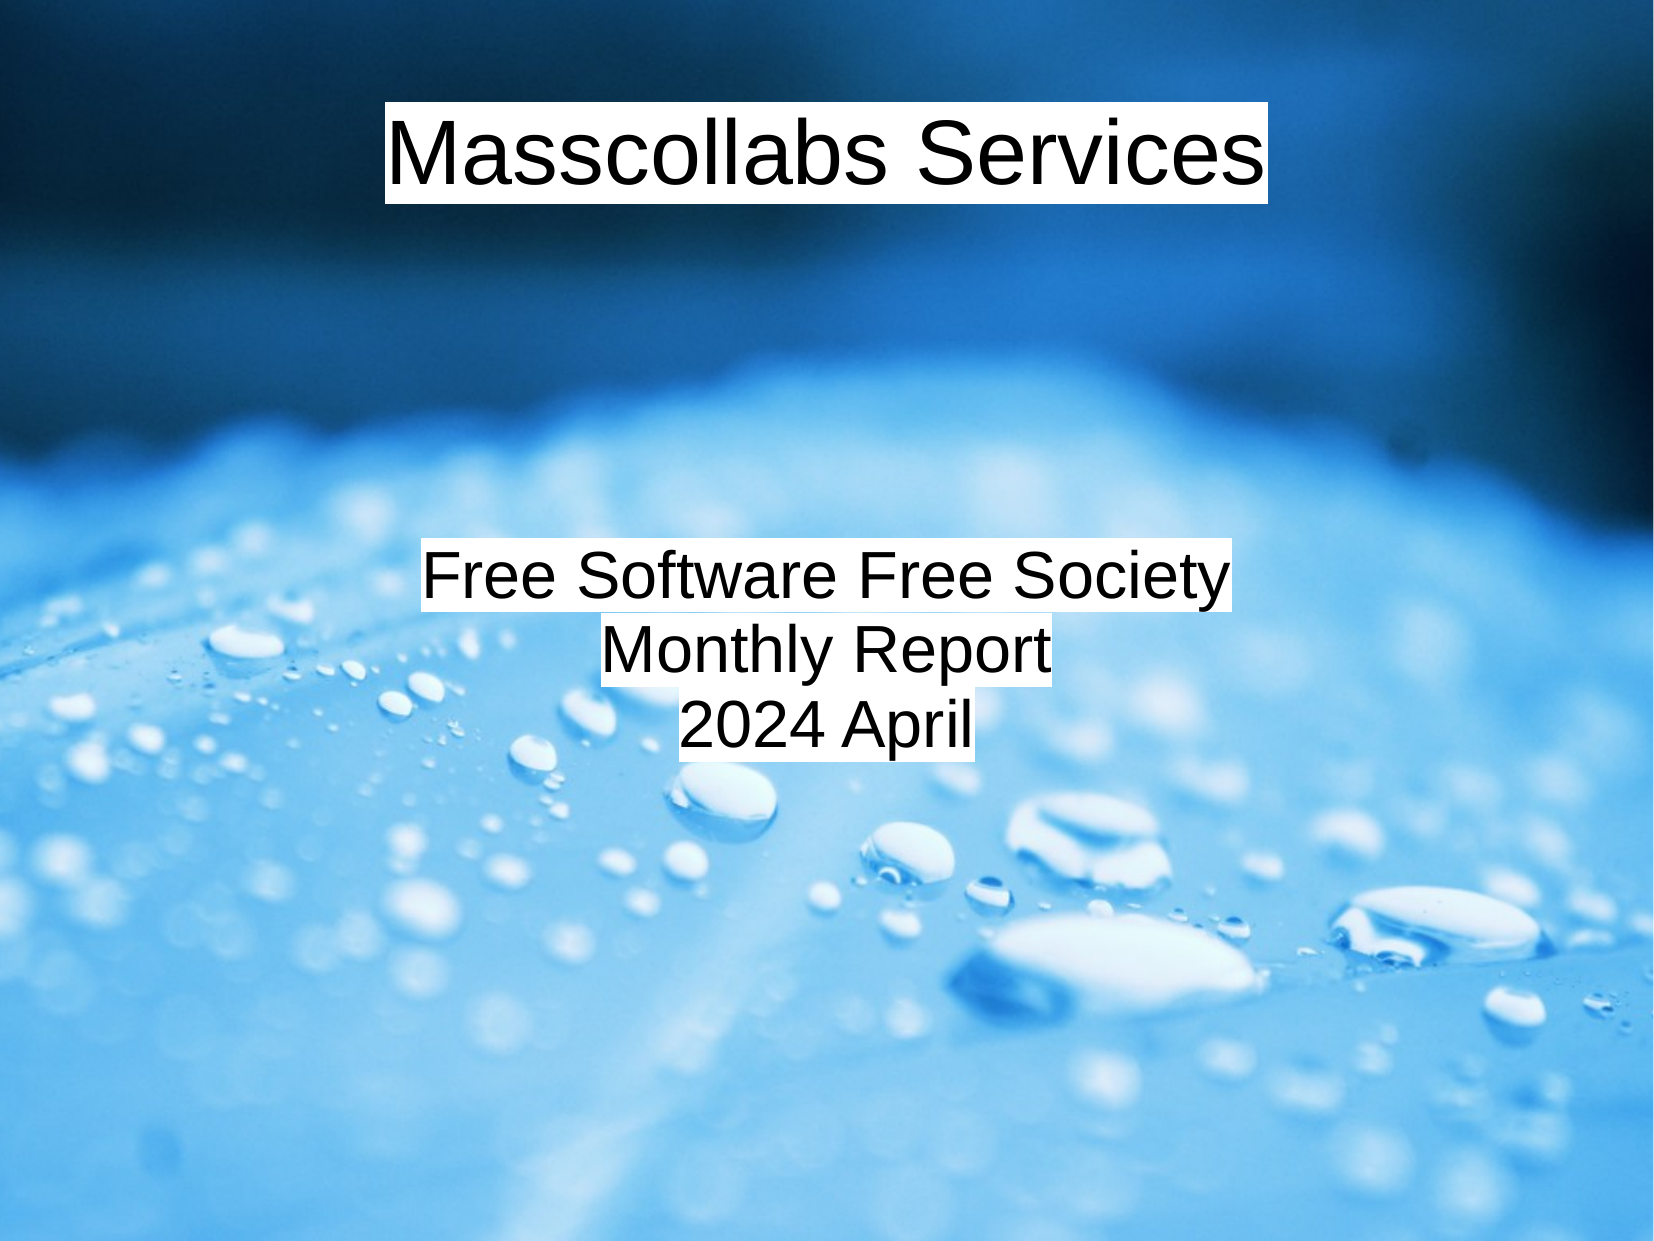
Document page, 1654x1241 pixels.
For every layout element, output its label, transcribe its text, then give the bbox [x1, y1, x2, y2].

picture [0, 0, 1654, 1241]
subtitle Free Software Free Society Monthly Report 2024 April [82, 290, 1571, 1010]
title Masscollabs Services [82, 49, 1571, 257]
